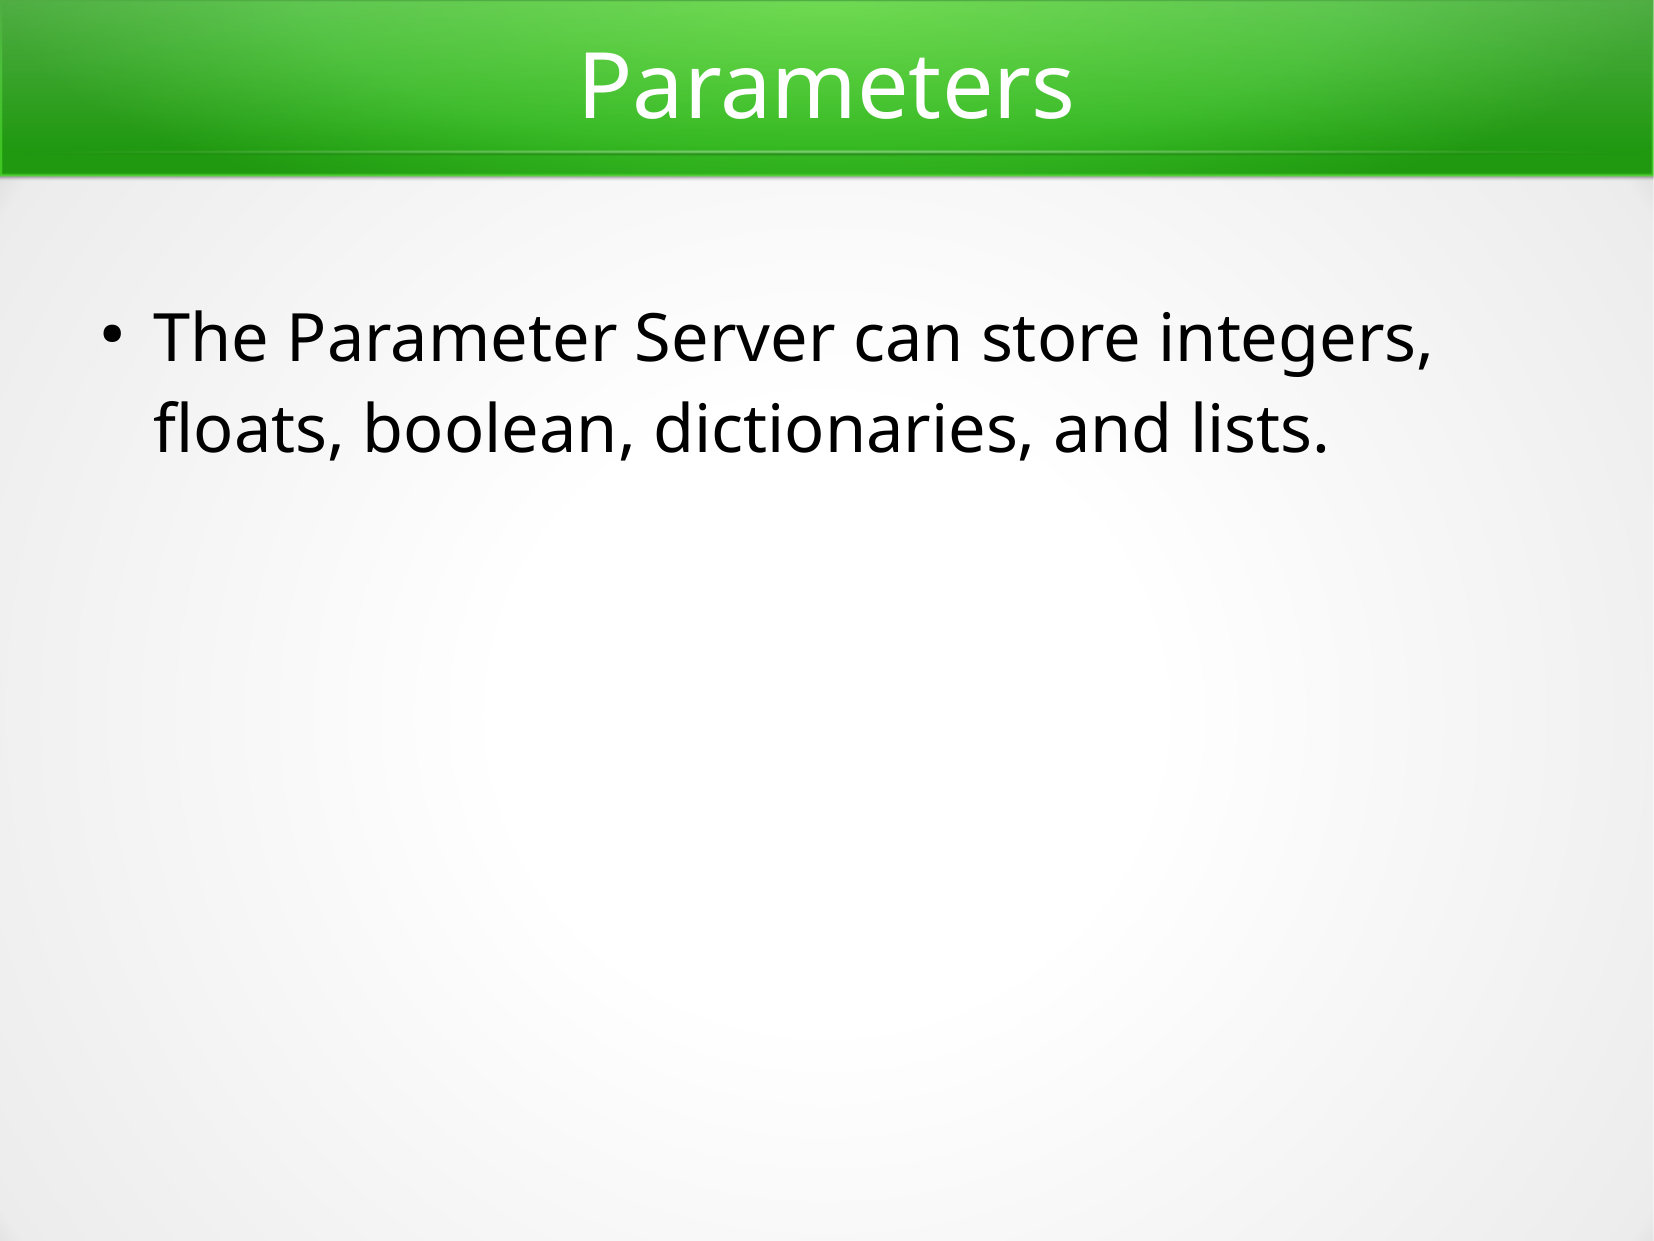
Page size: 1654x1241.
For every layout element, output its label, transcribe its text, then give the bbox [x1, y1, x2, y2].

list The Parameter Server can store integers, floats, boolean, dictionaries, and lists. [82, 290, 1571, 1010]
title Parameters [82, 11, 1571, 154]
picture [0, 0, 1654, 1241]
